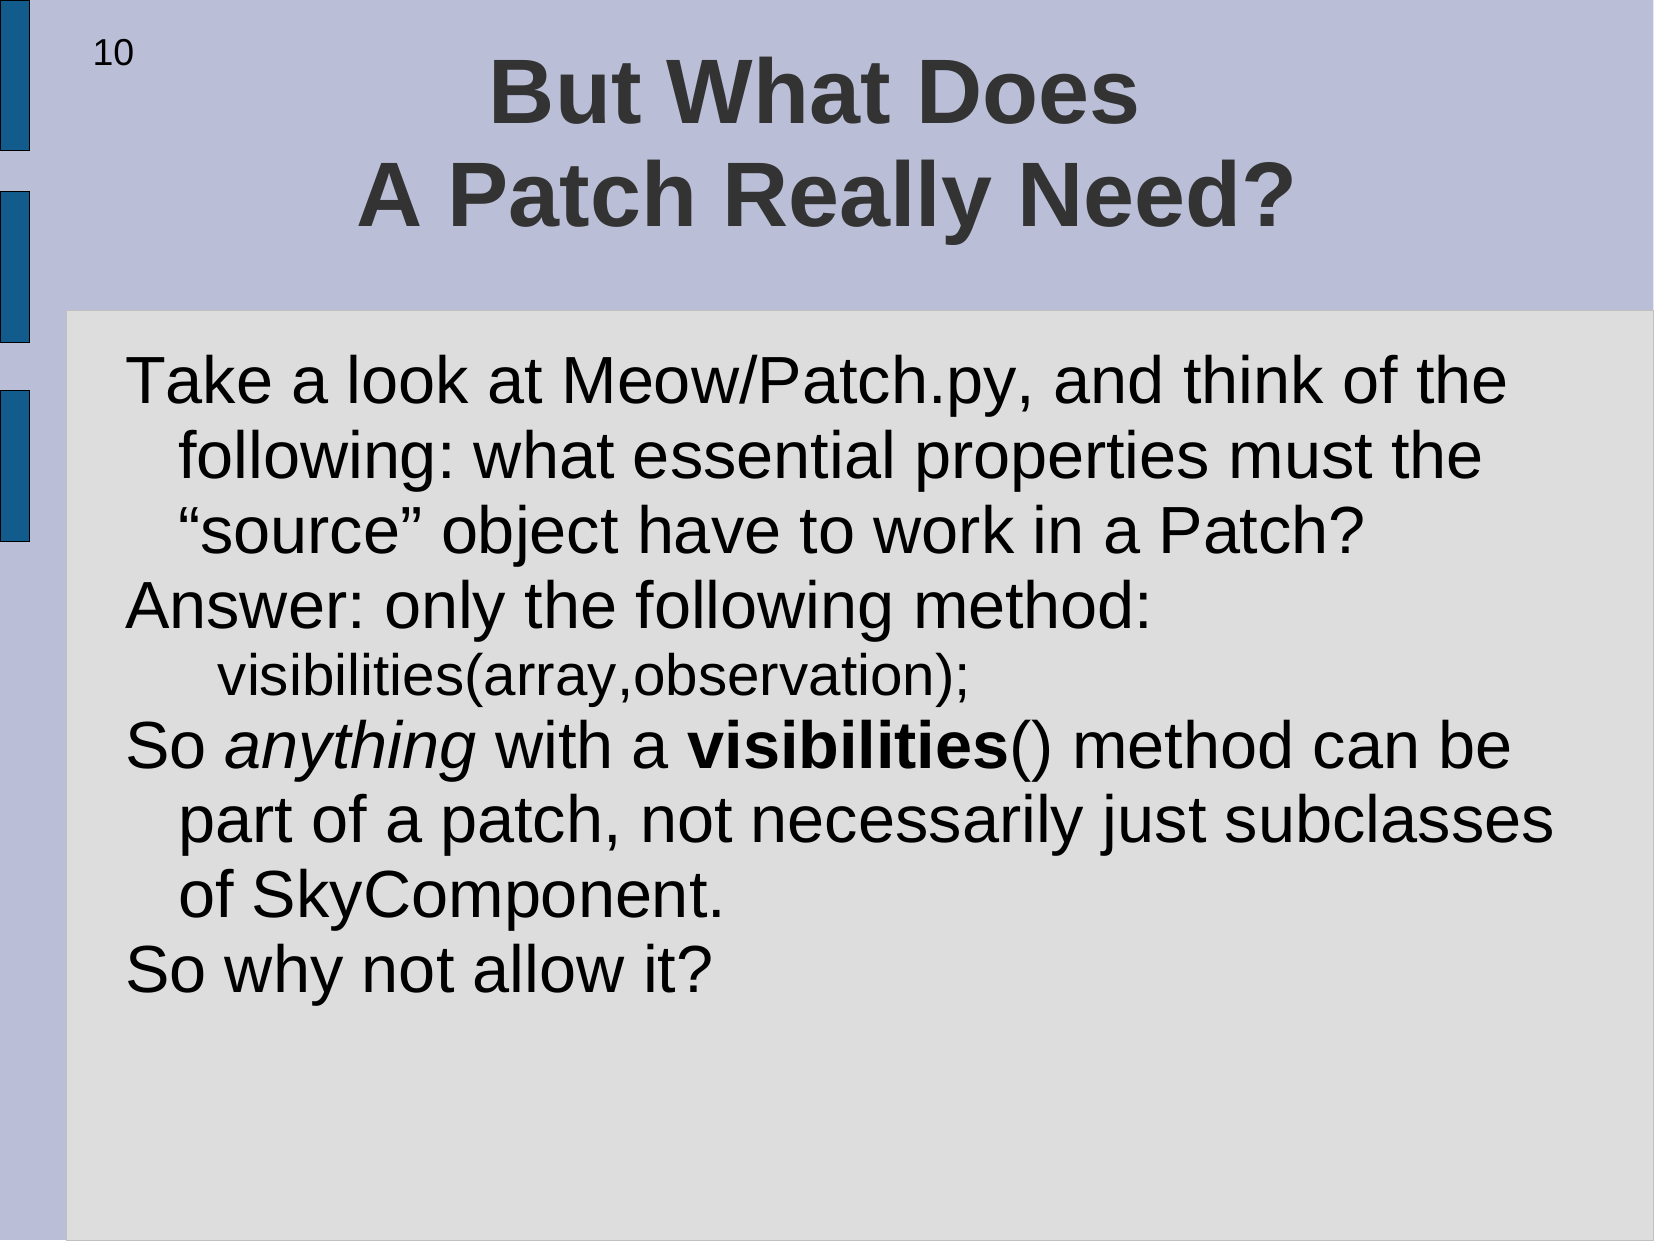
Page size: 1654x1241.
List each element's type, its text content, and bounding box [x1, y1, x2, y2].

list Take a look at Meow/Patch.py, and think of the following: what essential properties must the “source” object have to work in a Patch? Answer: only the following method: visibilities(array,observation); So anything with a visibilities() method can be part of a patch, not necessarily just subclasses of SkyComponent. So why not allow it? [107, 343, 1606, 1125]
text_box <number> [116, 23, 240, 97]
title But What Does A Patch Really Need? [121, 34, 1534, 343]
